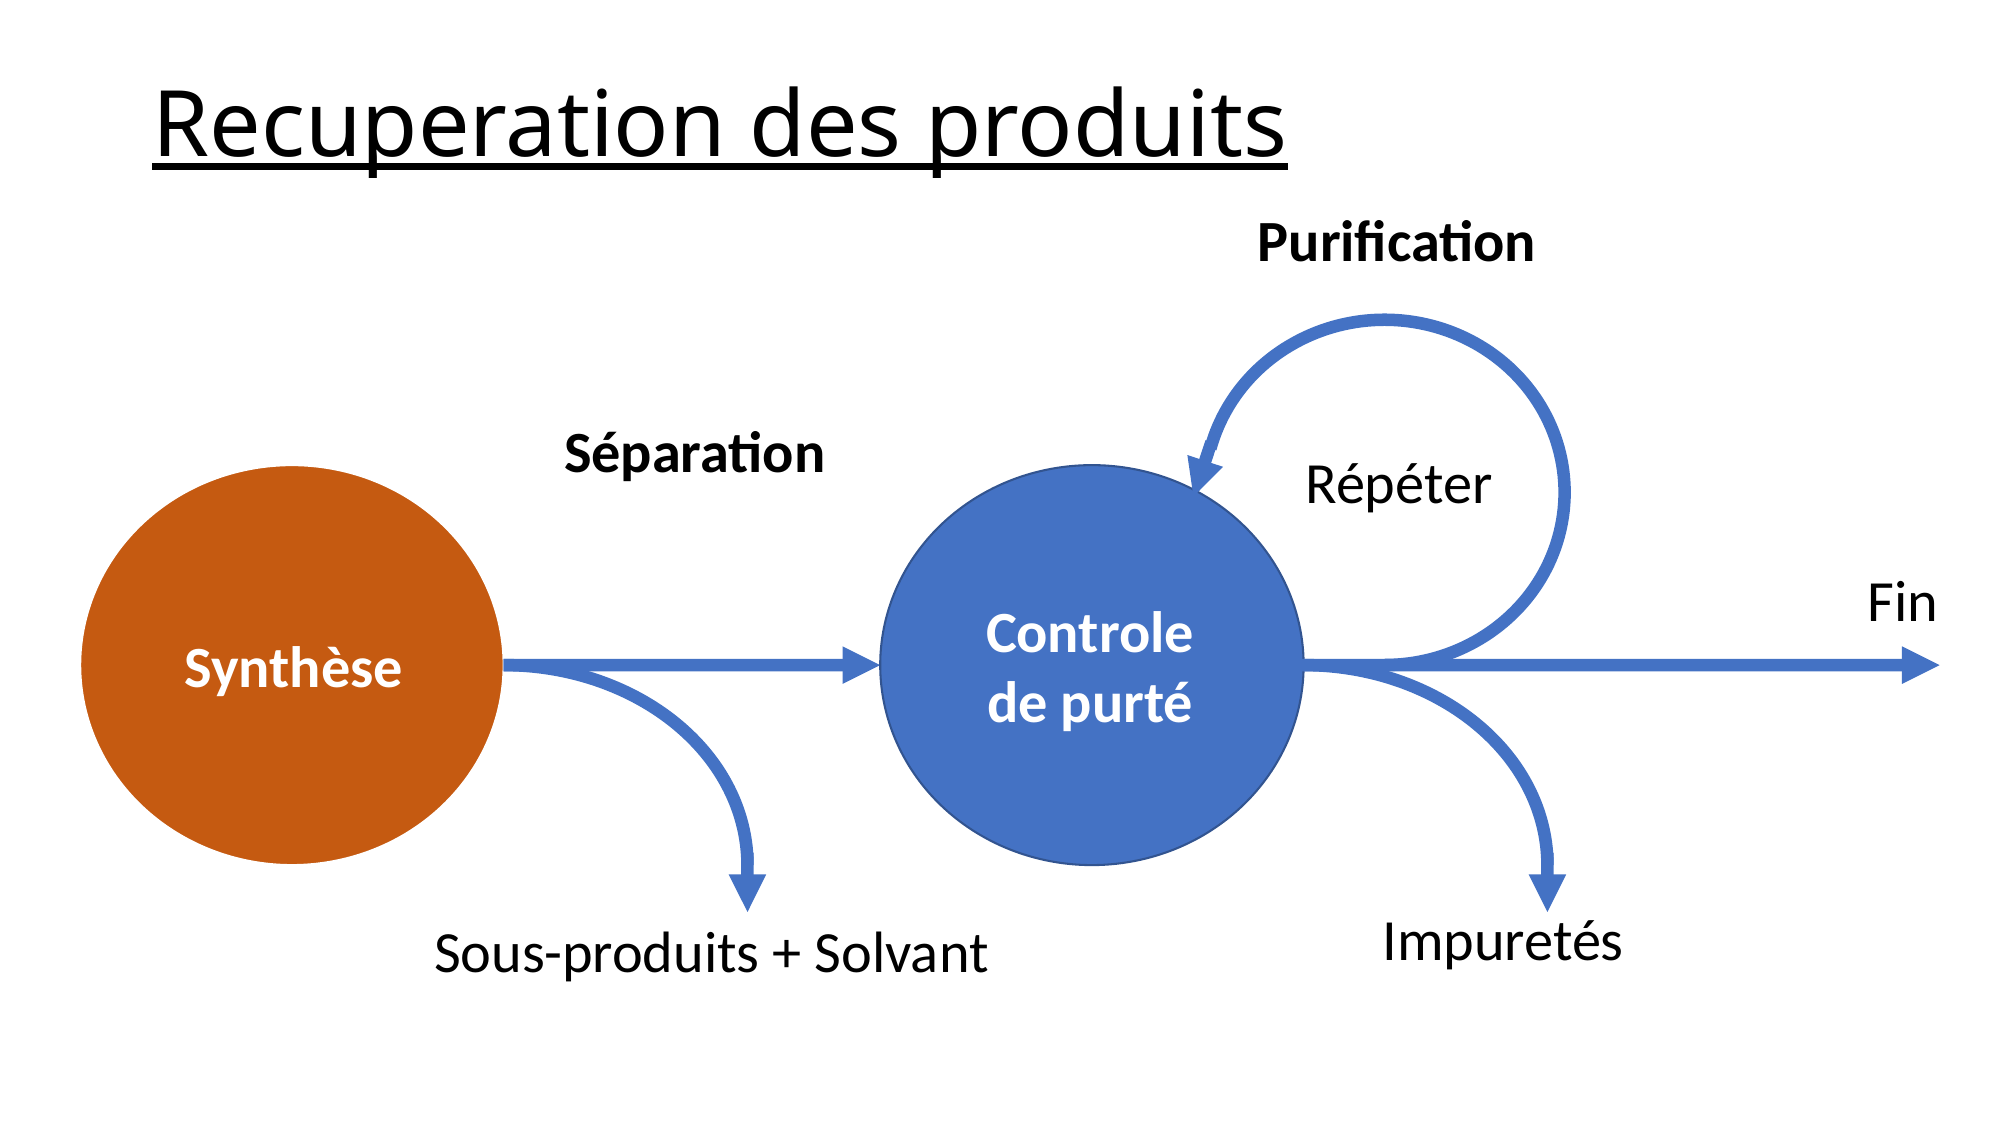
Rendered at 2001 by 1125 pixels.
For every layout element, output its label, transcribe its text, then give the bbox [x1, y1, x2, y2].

text_box [880, 465, 1304, 866]
text_box Sous-produits + Solvant [419, 906, 1004, 992]
text_box Synthèse [158, 622, 430, 708]
text_box Controle de purté [954, 586, 1226, 742]
title Recuperation des produits [137, 59, 1863, 194]
text_box Purification [1242, 196, 1551, 281]
text_box Impuretés [1368, 894, 1639, 980]
text_box Fin [1852, 555, 1954, 641]
text_box [80, 465, 504, 866]
text_box Séparation [549, 406, 841, 492]
text_box Répéter [1290, 437, 1508, 523]
